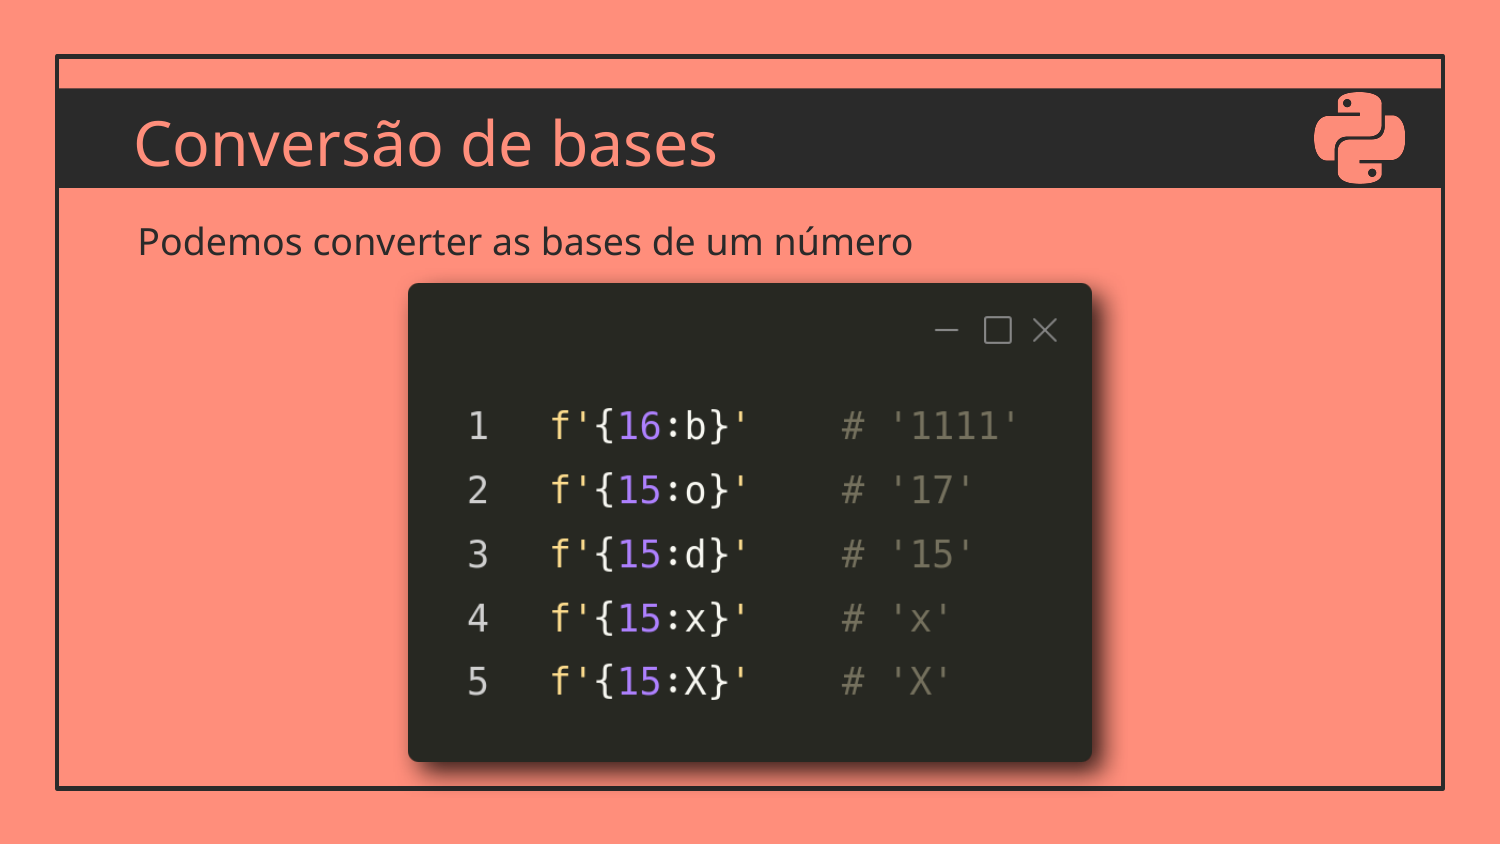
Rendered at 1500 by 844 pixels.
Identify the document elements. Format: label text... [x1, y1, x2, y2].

list Podemos converter as bases de um número [122, 195, 1378, 718]
picture [408, 283, 1092, 762]
picture [1314, 92, 1405, 184]
title Conversão de bases [118, 88, 1142, 188]
